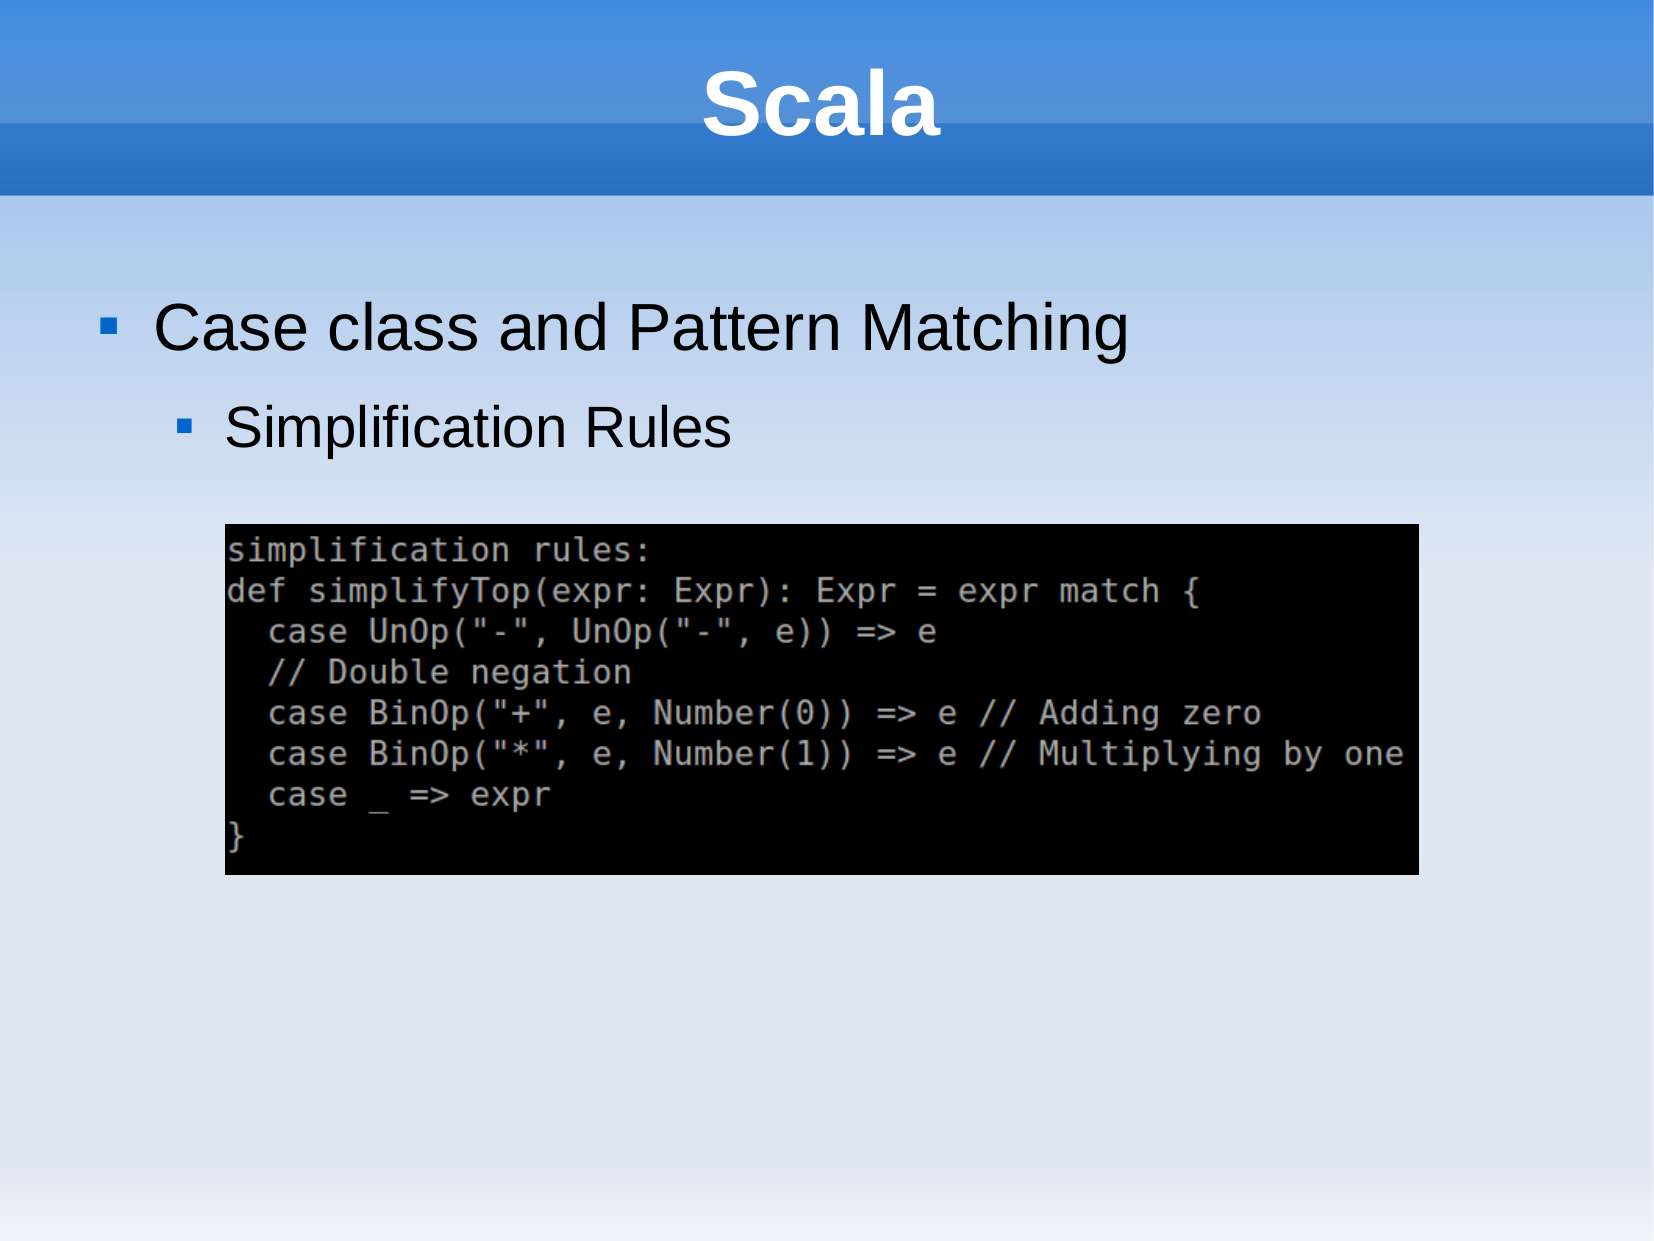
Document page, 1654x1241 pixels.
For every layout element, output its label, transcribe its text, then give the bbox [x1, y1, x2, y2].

picture [0, 0, 1654, 1241]
list Case class and Pattern Matching Simplification Rules [82, 290, 1571, 1109]
title Scala [76, 0, 1565, 208]
